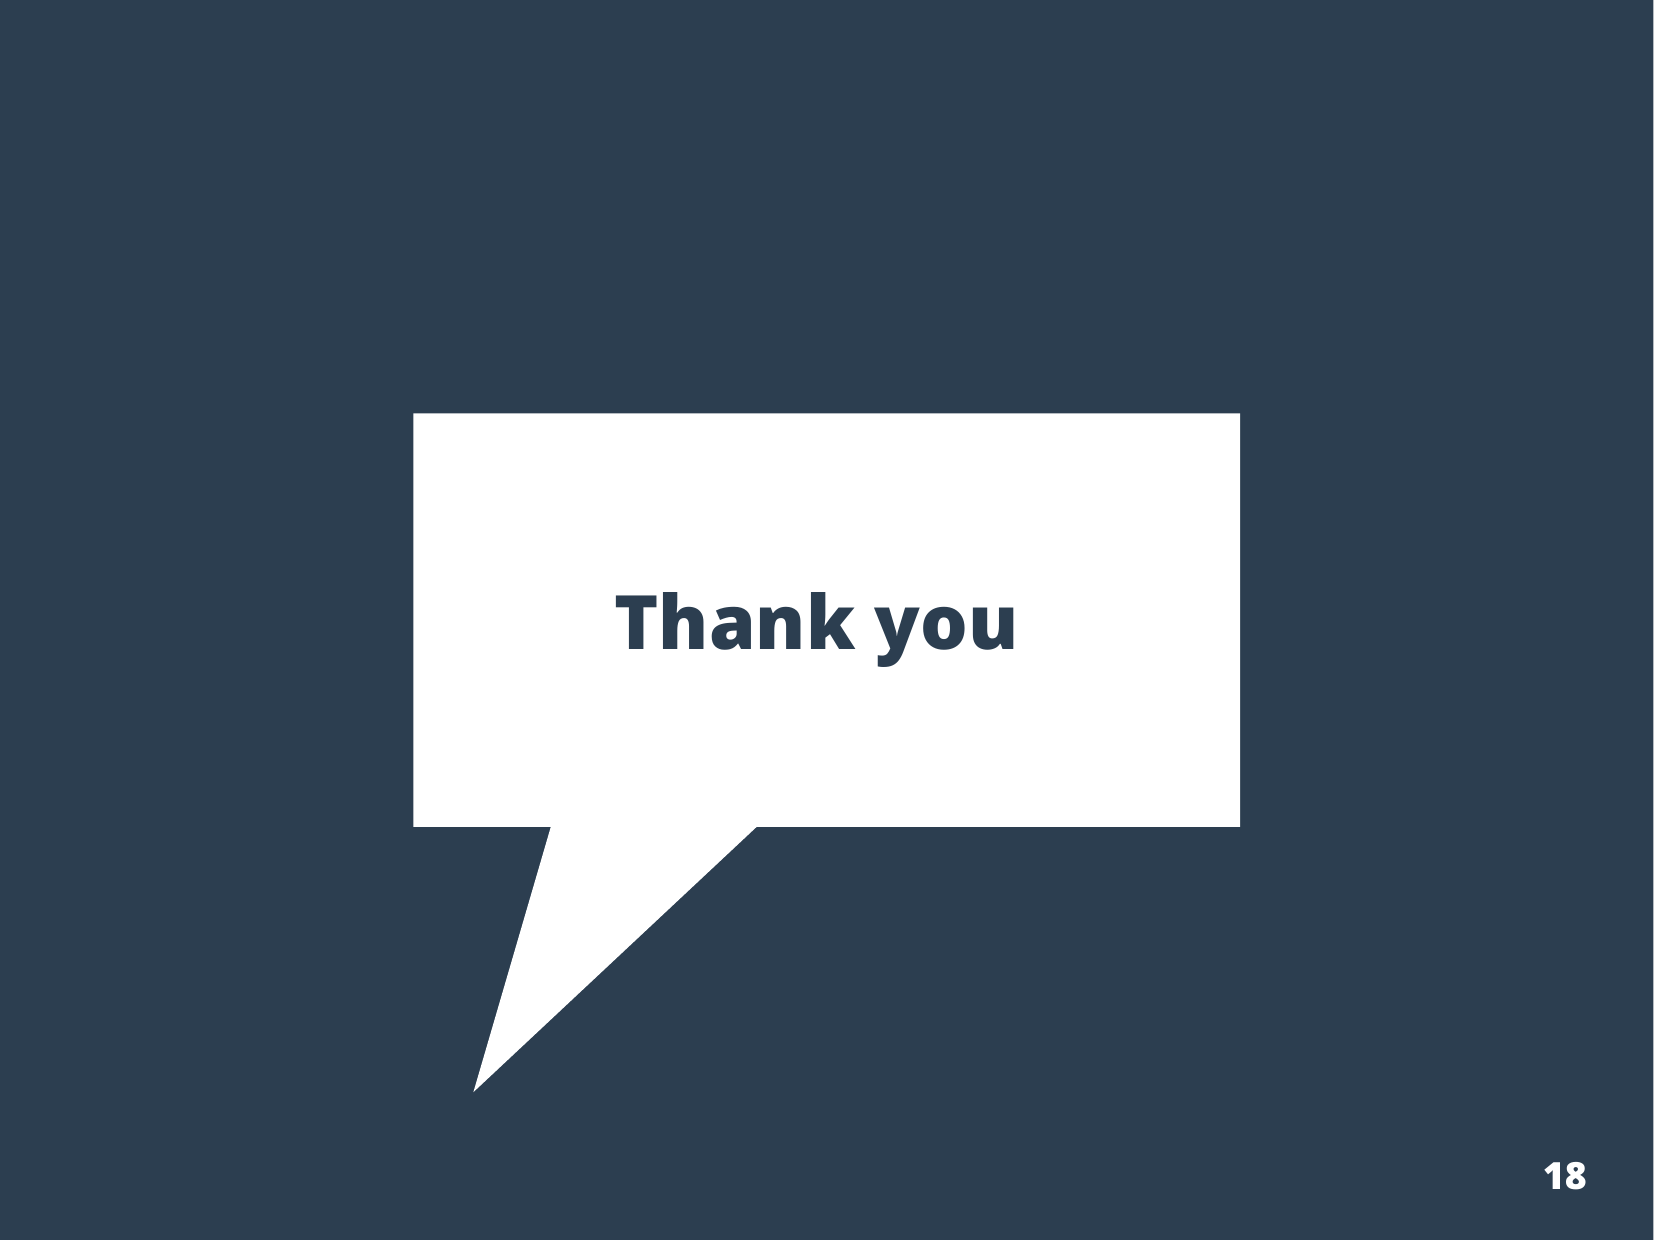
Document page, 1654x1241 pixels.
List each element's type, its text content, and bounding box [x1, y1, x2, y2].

title Thank you [442, 442, 1211, 798]
